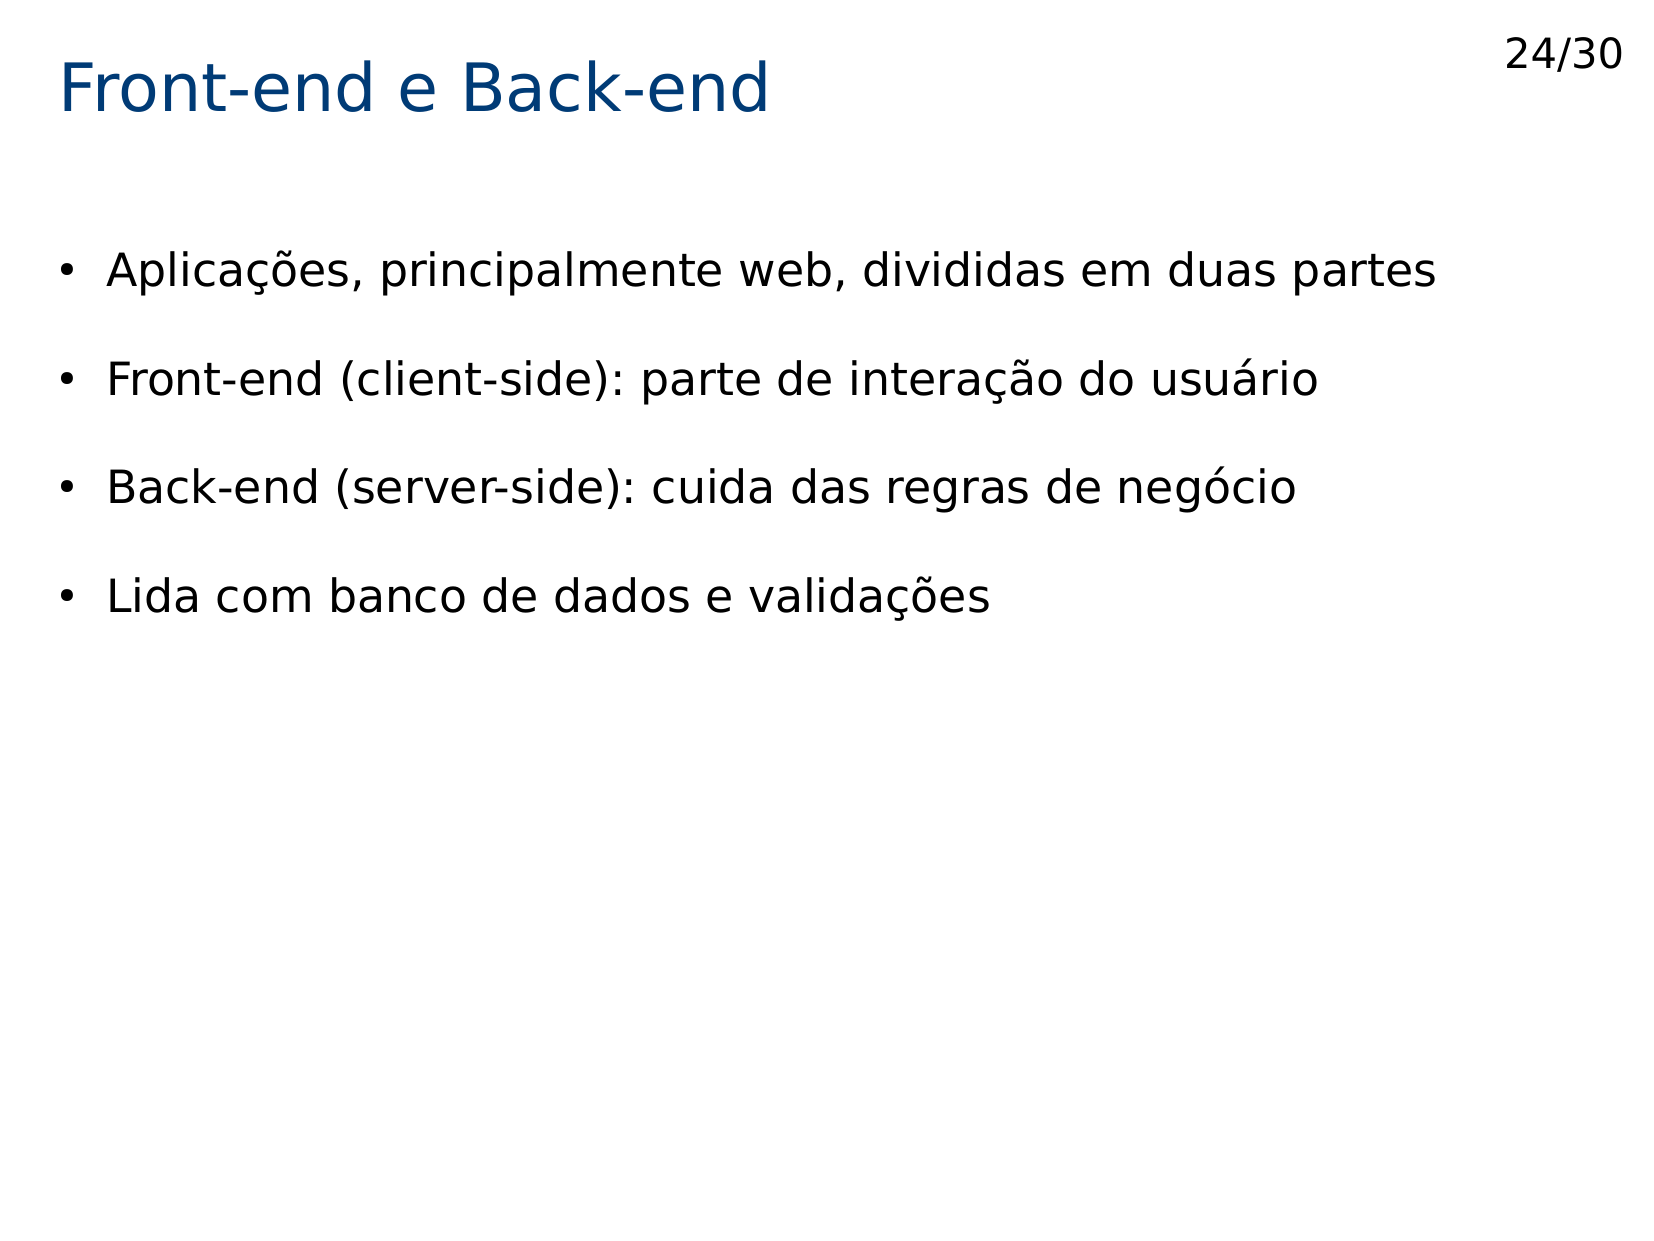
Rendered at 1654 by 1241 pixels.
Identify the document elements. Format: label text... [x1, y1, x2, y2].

title Front-end e Back-end [59, 29, 1506, 148]
list Aplicações, principalmente web, divididas em duas partes Front-end (client-side): parte de interação do usuário Back-end (server-side): cuida das regras de negócio Lida com banco de dados e validações [59, 236, 1595, 1211]
